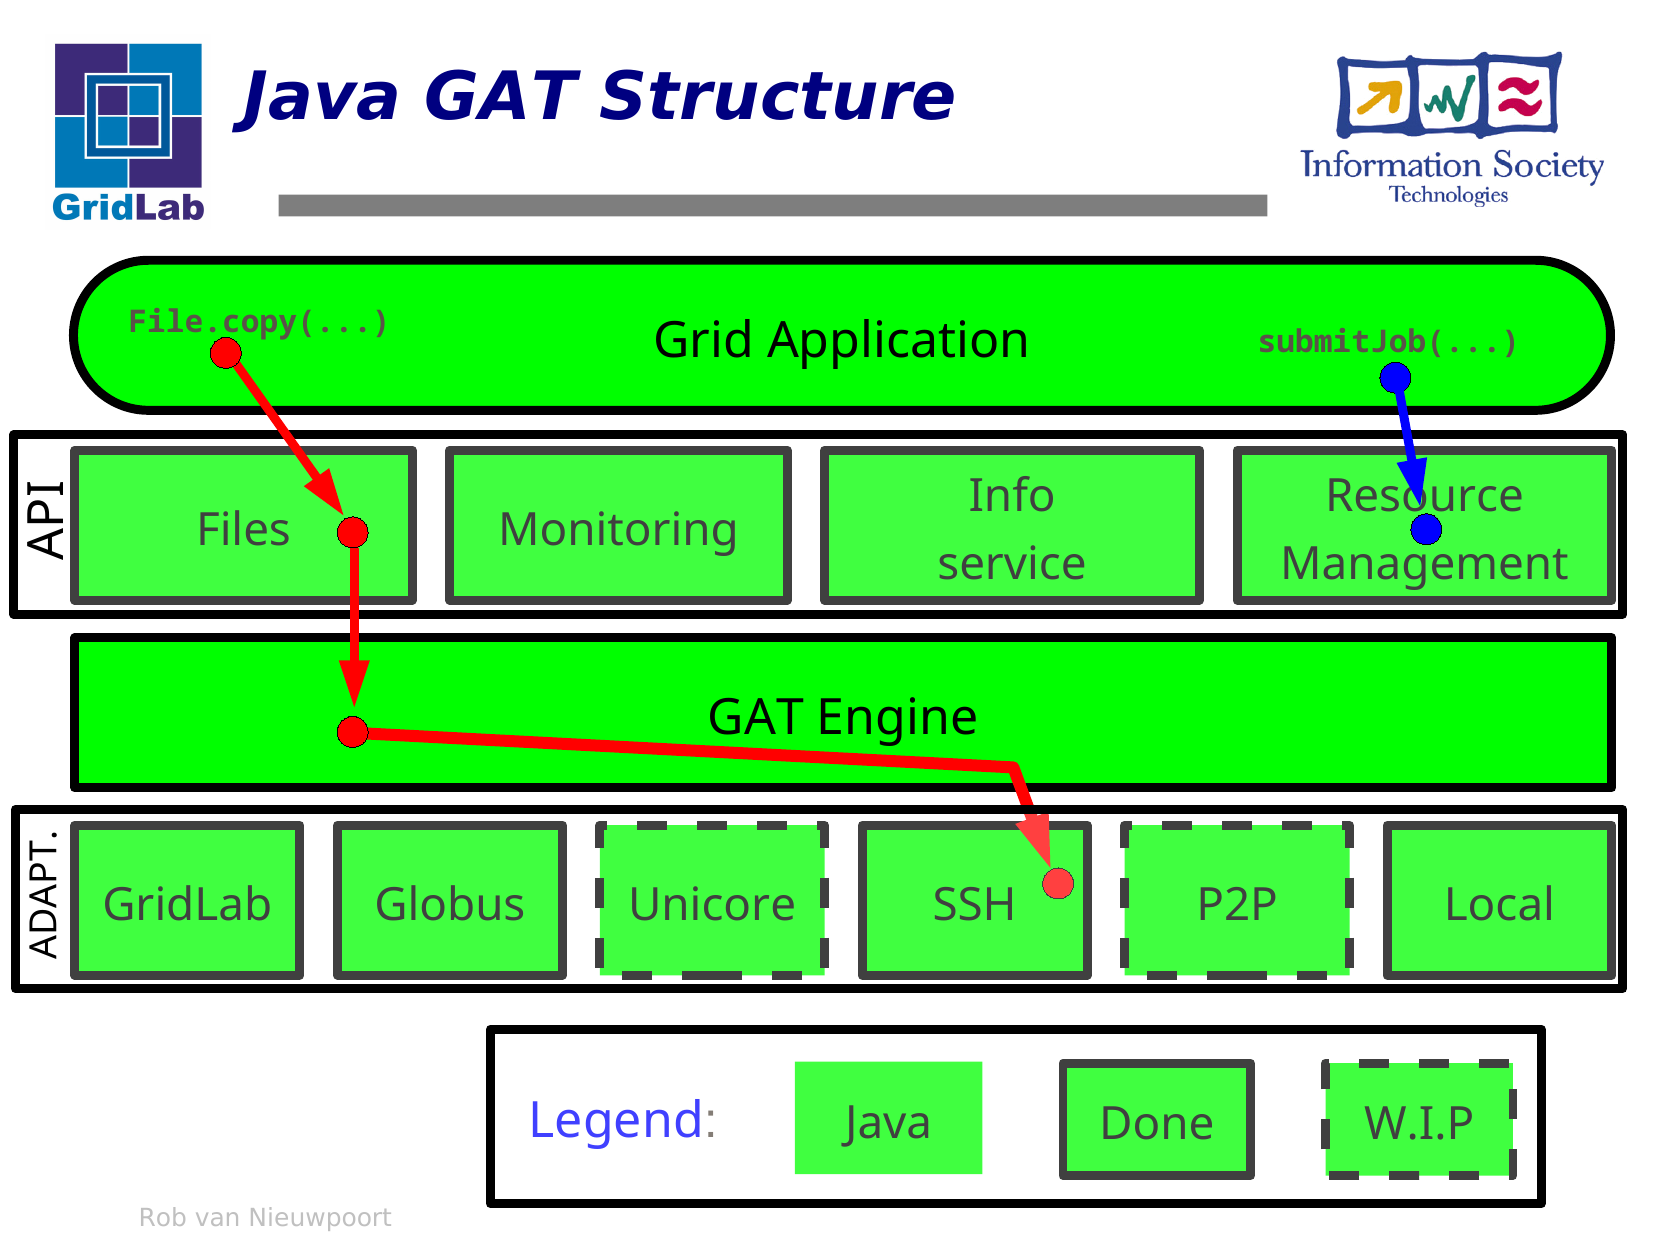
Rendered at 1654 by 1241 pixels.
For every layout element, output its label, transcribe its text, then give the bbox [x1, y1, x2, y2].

text_box GAT Engine [74, 637, 1612, 788]
text_box [490, 1029, 1542, 1204]
text_box File.copy(...) [128, 295, 392, 332]
title Java GAT Structure [243, 0, 1280, 187]
text_box API [4, 431, 76, 610]
text_box Grid Application [73, 260, 1611, 411]
text_box [337, 716, 369, 748]
text_box submitJob(...) [1257, 315, 1521, 352]
picture [45, 34, 211, 230]
text_box [210, 337, 242, 369]
text_box [13, 434, 1623, 615]
picture [1293, 34, 1611, 214]
text_box [1379, 362, 1411, 394]
text_box ADAPT. [12, 806, 83, 985]
text_box [15, 809, 1623, 989]
